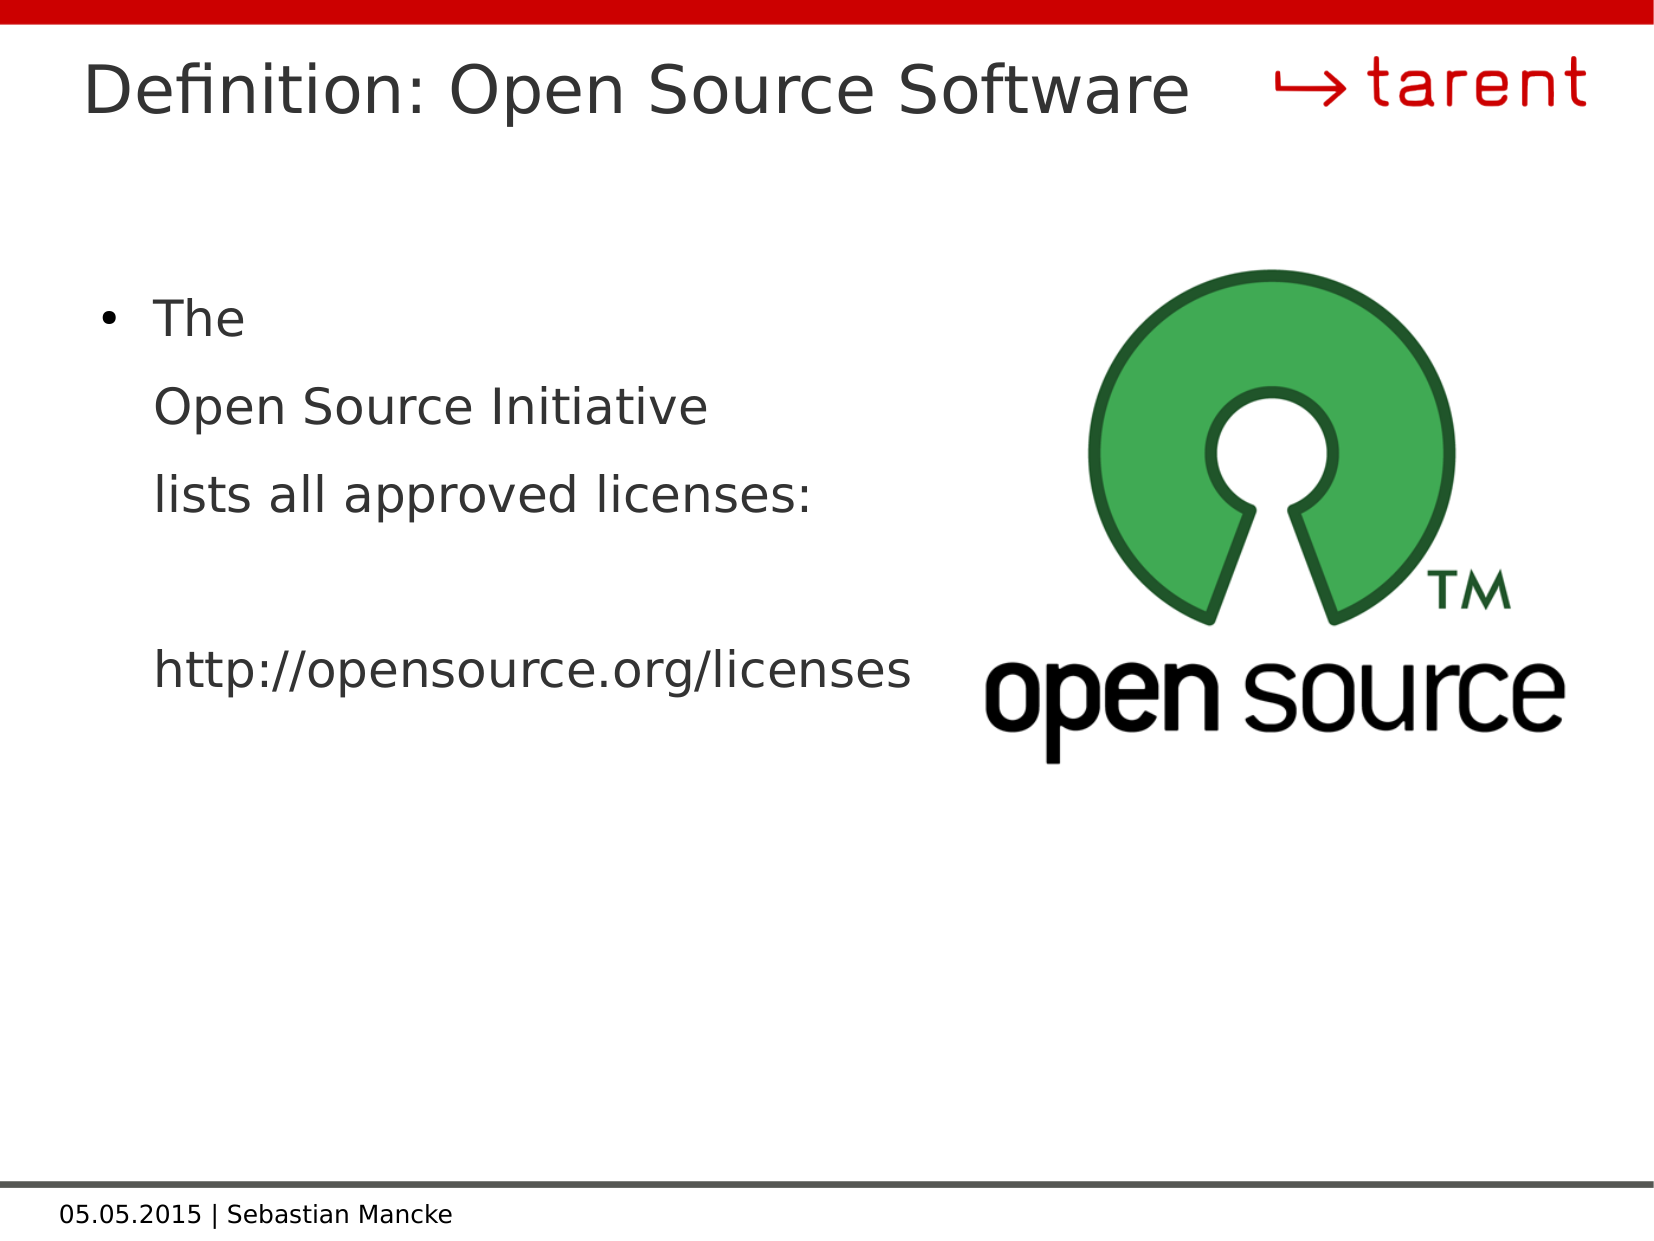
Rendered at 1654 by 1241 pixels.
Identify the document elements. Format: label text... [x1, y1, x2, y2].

picture [0, 1181, 1654, 1188]
picture [1571, 51, 1612, 120]
list The Open Source Initiative lists all approved licenses: http://opensource.org/licenses [82, 290, 1571, 1094]
picture [0, 0, 1654, 26]
title Definition: Open Source Software [82, 40, 1571, 140]
picture [950, 236, 1601, 798]
